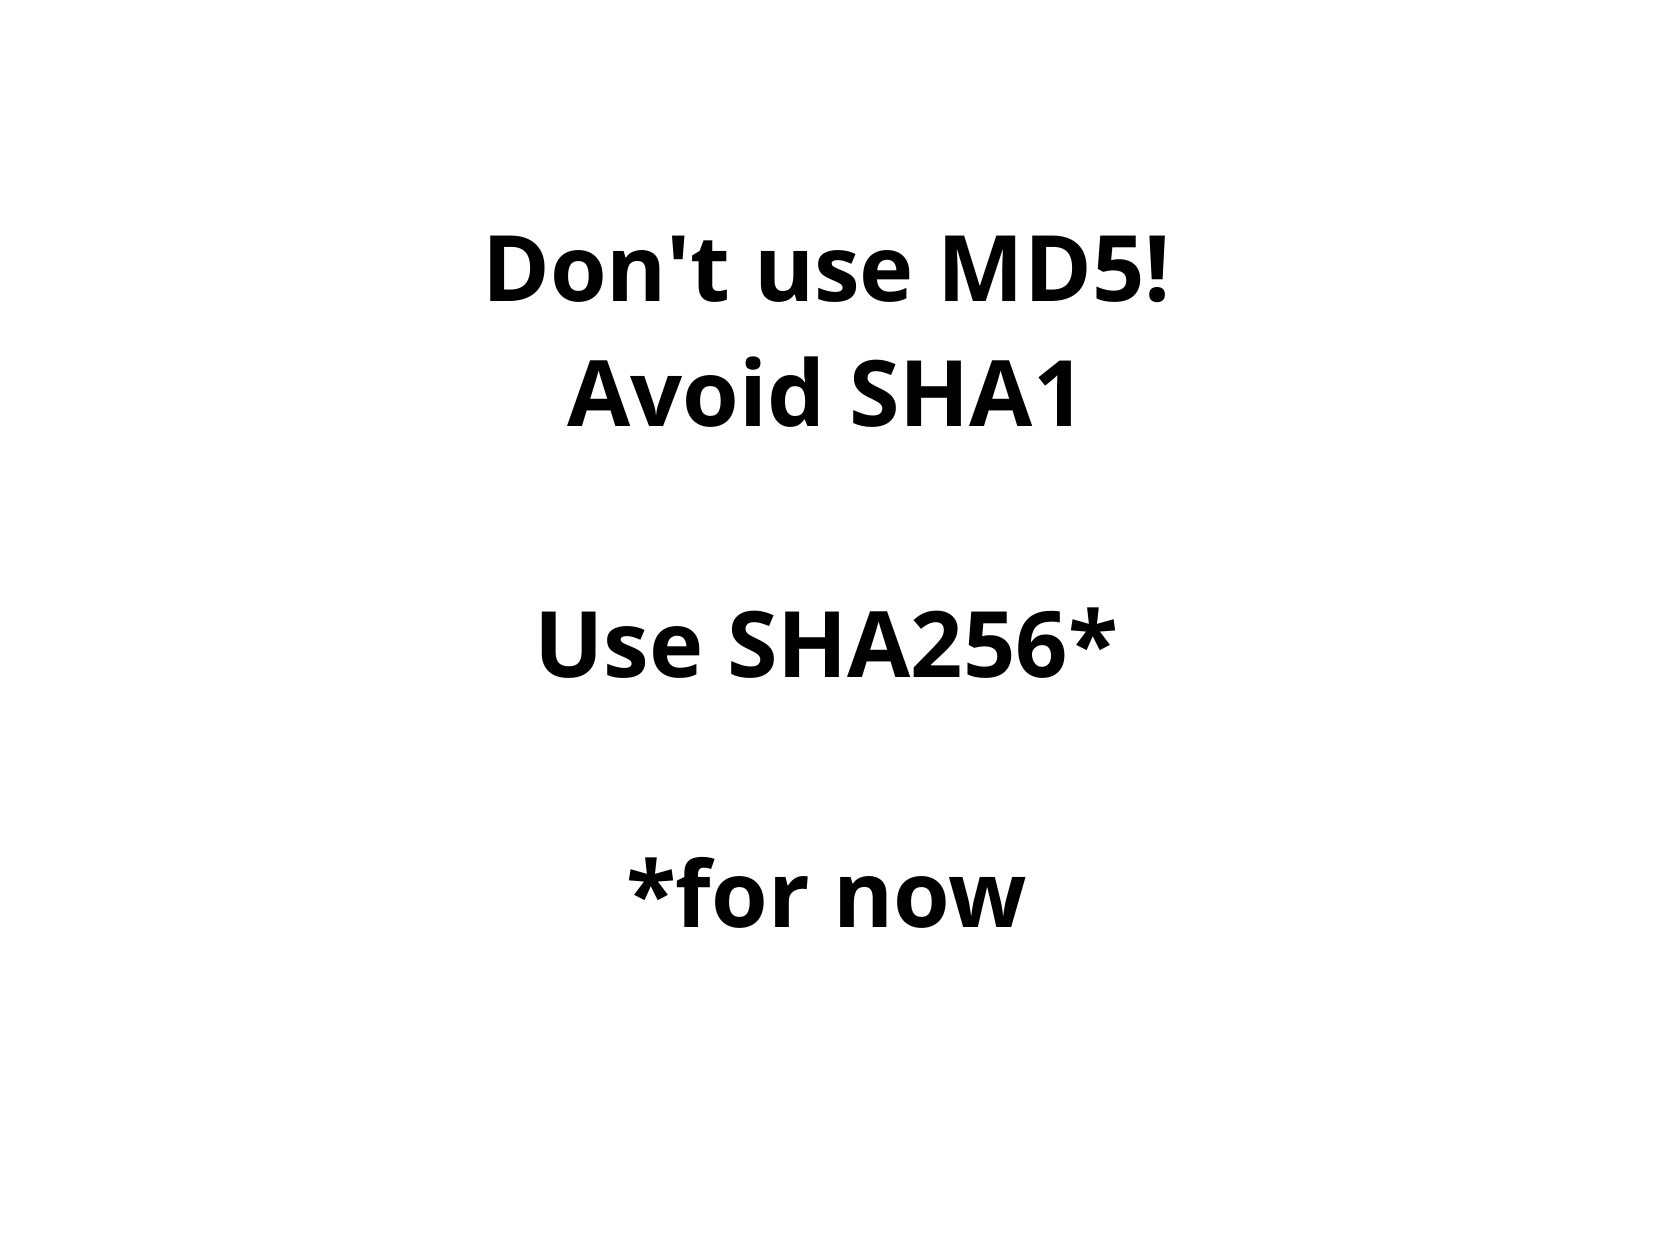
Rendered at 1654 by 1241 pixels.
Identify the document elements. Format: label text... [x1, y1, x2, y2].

subtitle Don't use MD5! Avoid SHA1 Use SHA256* *for now [82, 49, 1571, 1109]
